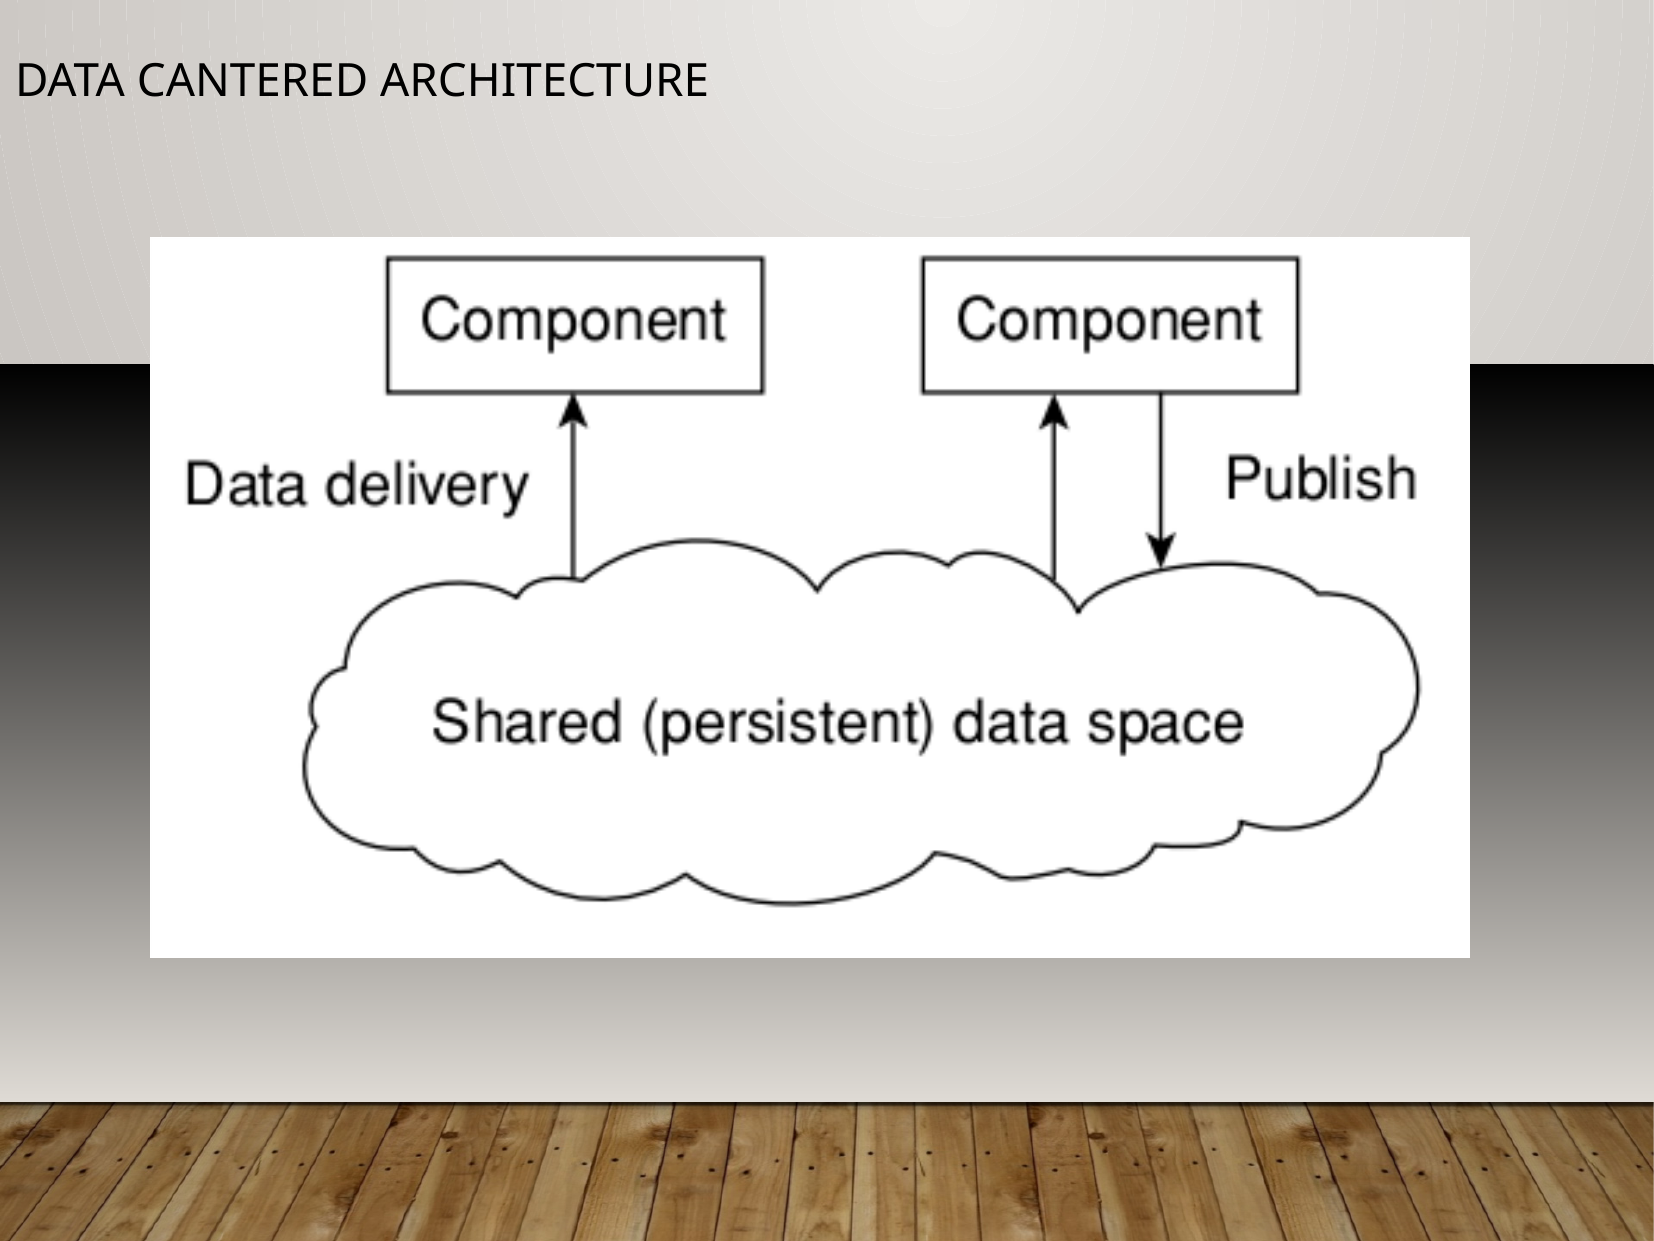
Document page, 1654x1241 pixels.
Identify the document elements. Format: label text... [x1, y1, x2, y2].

picture [150, 237, 1470, 958]
title Data Cantered Architecture [0, 49, 1654, 257]
